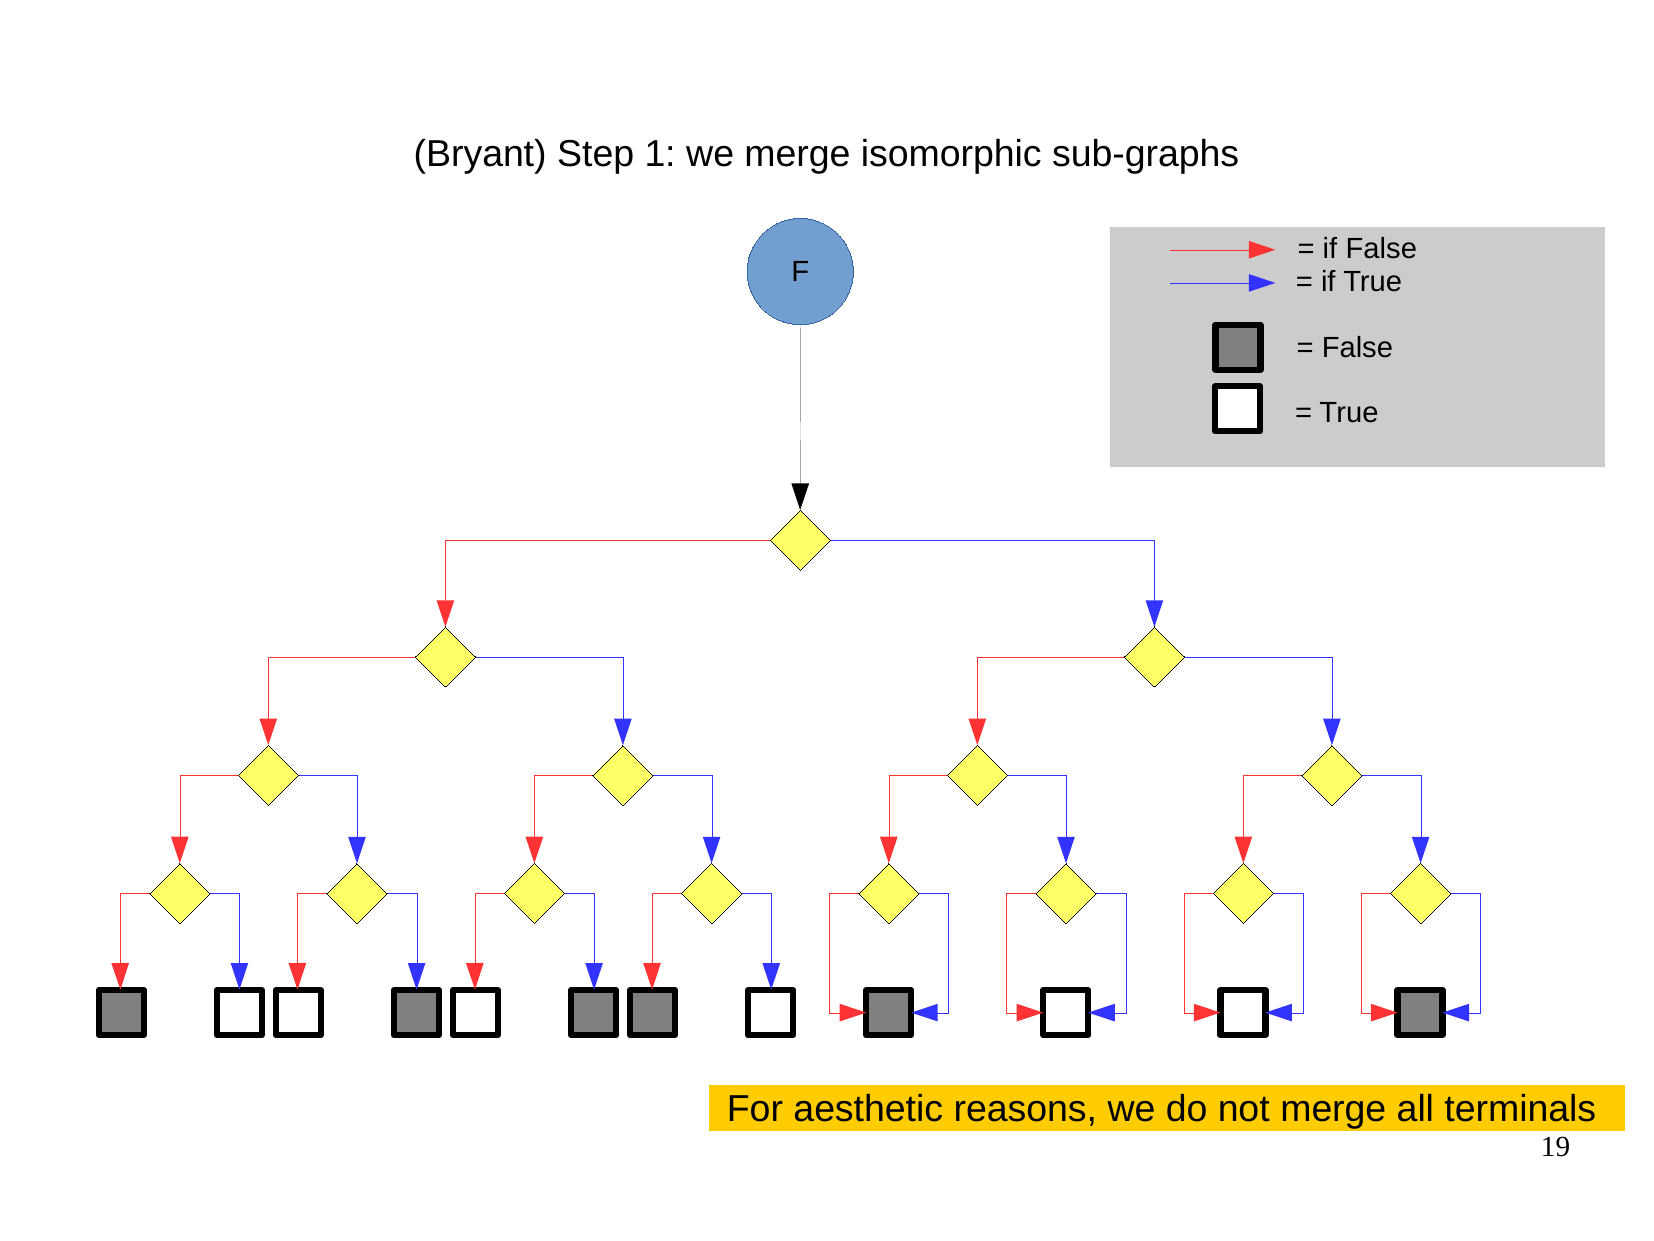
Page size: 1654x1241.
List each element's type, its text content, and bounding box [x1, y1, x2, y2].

text_box [415, 626, 476, 687]
text_box [1397, 990, 1443, 1036]
text_box [681, 863, 742, 924]
text_box [452, 990, 498, 1036]
text_box F [747, 257, 854, 325]
text_box [947, 745, 1008, 806]
text_box [1220, 990, 1266, 1036]
text_box [1301, 745, 1362, 806]
text_box [1213, 863, 1274, 924]
text_box [393, 990, 439, 1036]
text_box [149, 863, 210, 924]
text_box [326, 863, 388, 924]
text_box [238, 745, 299, 806]
text_box [98, 990, 144, 1036]
text_box [571, 990, 617, 1036]
text_box [1390, 863, 1451, 924]
text_box [1215, 386, 1261, 432]
text_box [504, 863, 565, 924]
text_box [630, 990, 676, 1036]
text_box [275, 990, 321, 1036]
text_box For aesthetic reasons, we do not merge all terminals [709, 1085, 1625, 1131]
title (Bryant) Step 1: we merge isomorphic sub-graphs [82, 49, 1571, 257]
text_box [858, 863, 919, 924]
text_box [1043, 990, 1089, 1036]
text_box [1124, 626, 1185, 687]
text_box [592, 745, 653, 806]
text_box [770, 510, 831, 571]
text_box = if False = if True = False = True [1109, 227, 1605, 468]
text_box [1215, 324, 1261, 370]
text_box [748, 990, 794, 1036]
text_box [216, 990, 262, 1036]
text_box [1036, 863, 1097, 924]
text_box [866, 990, 912, 1036]
